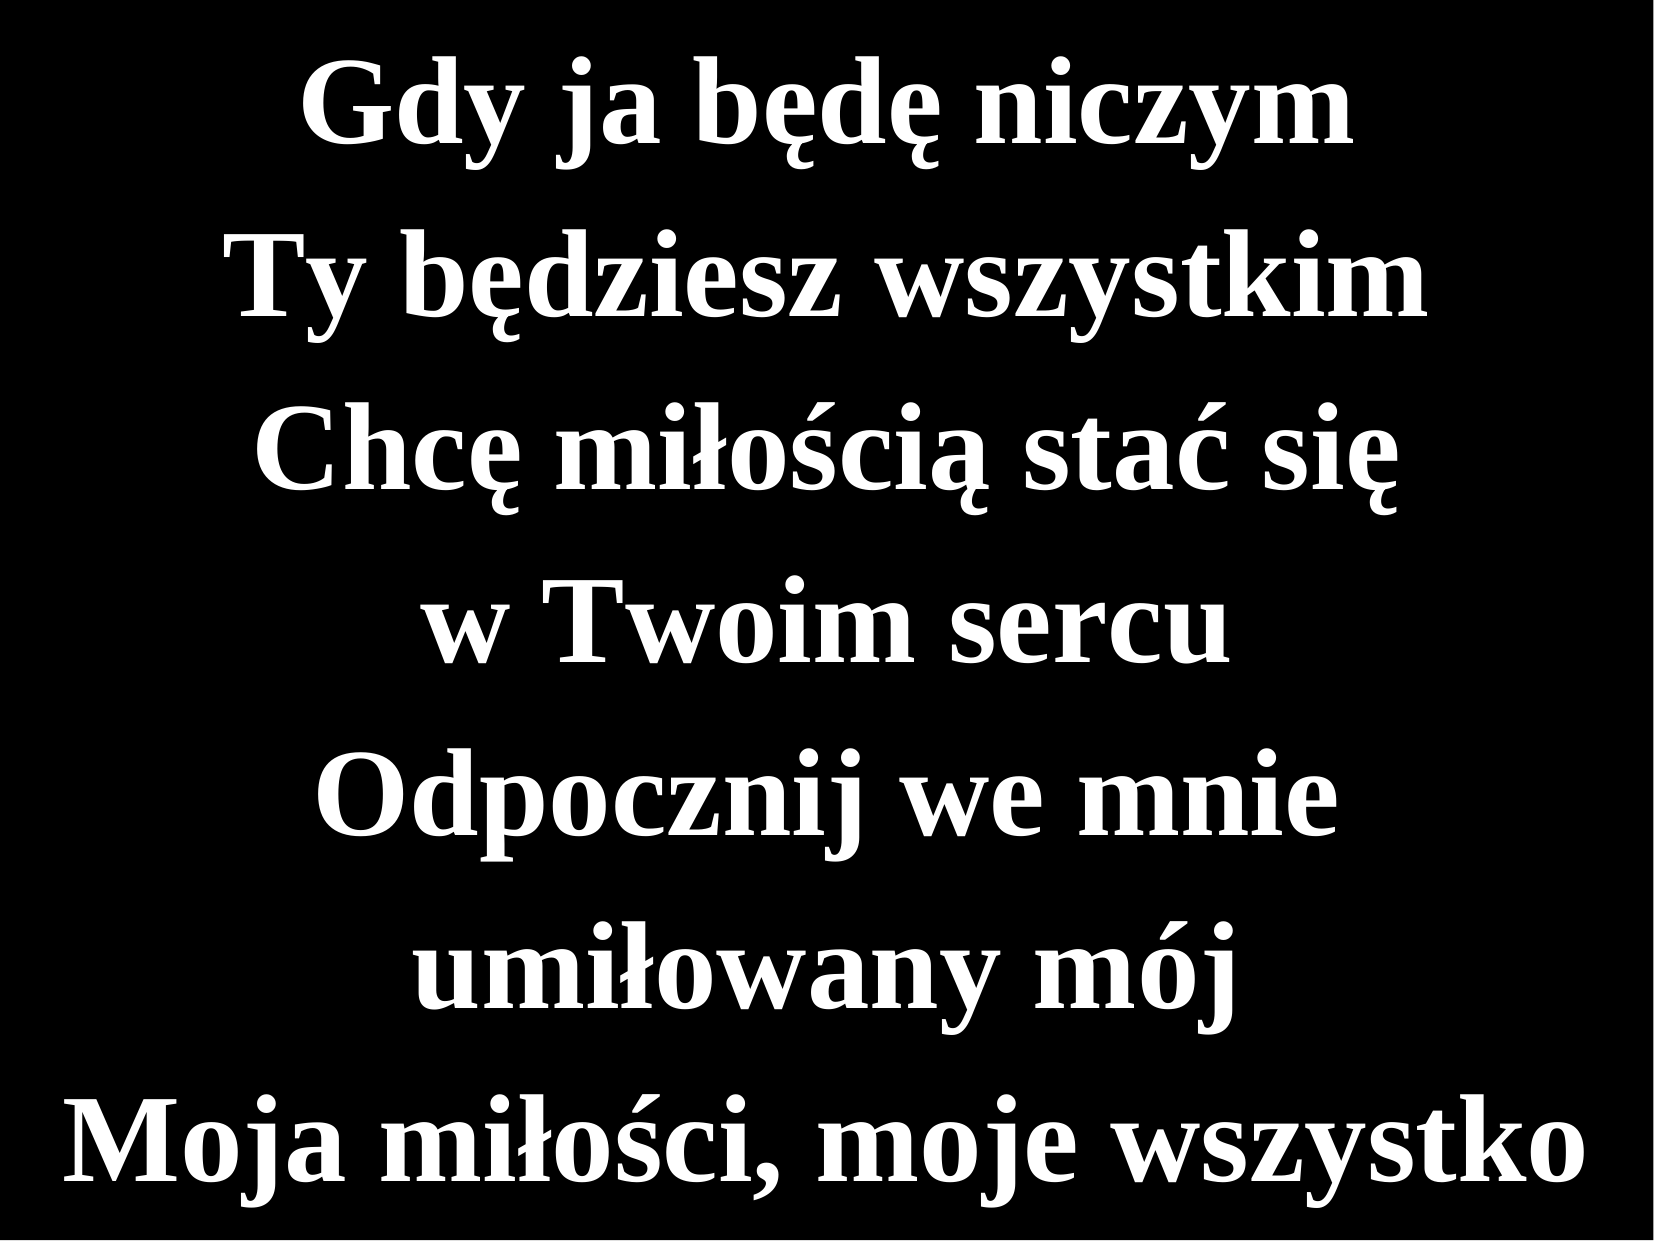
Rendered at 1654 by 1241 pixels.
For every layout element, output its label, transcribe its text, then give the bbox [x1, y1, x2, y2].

title Gdy ja będę niczym ppp Ty będziesz wszystkim ppp Chcę miłością stać się ppp w Twoim sercu ppp Odpocznij we mnie ppp umiłowany mój ppp Moja miłości, moje wszystko [0, 0, 1654, 1241]
